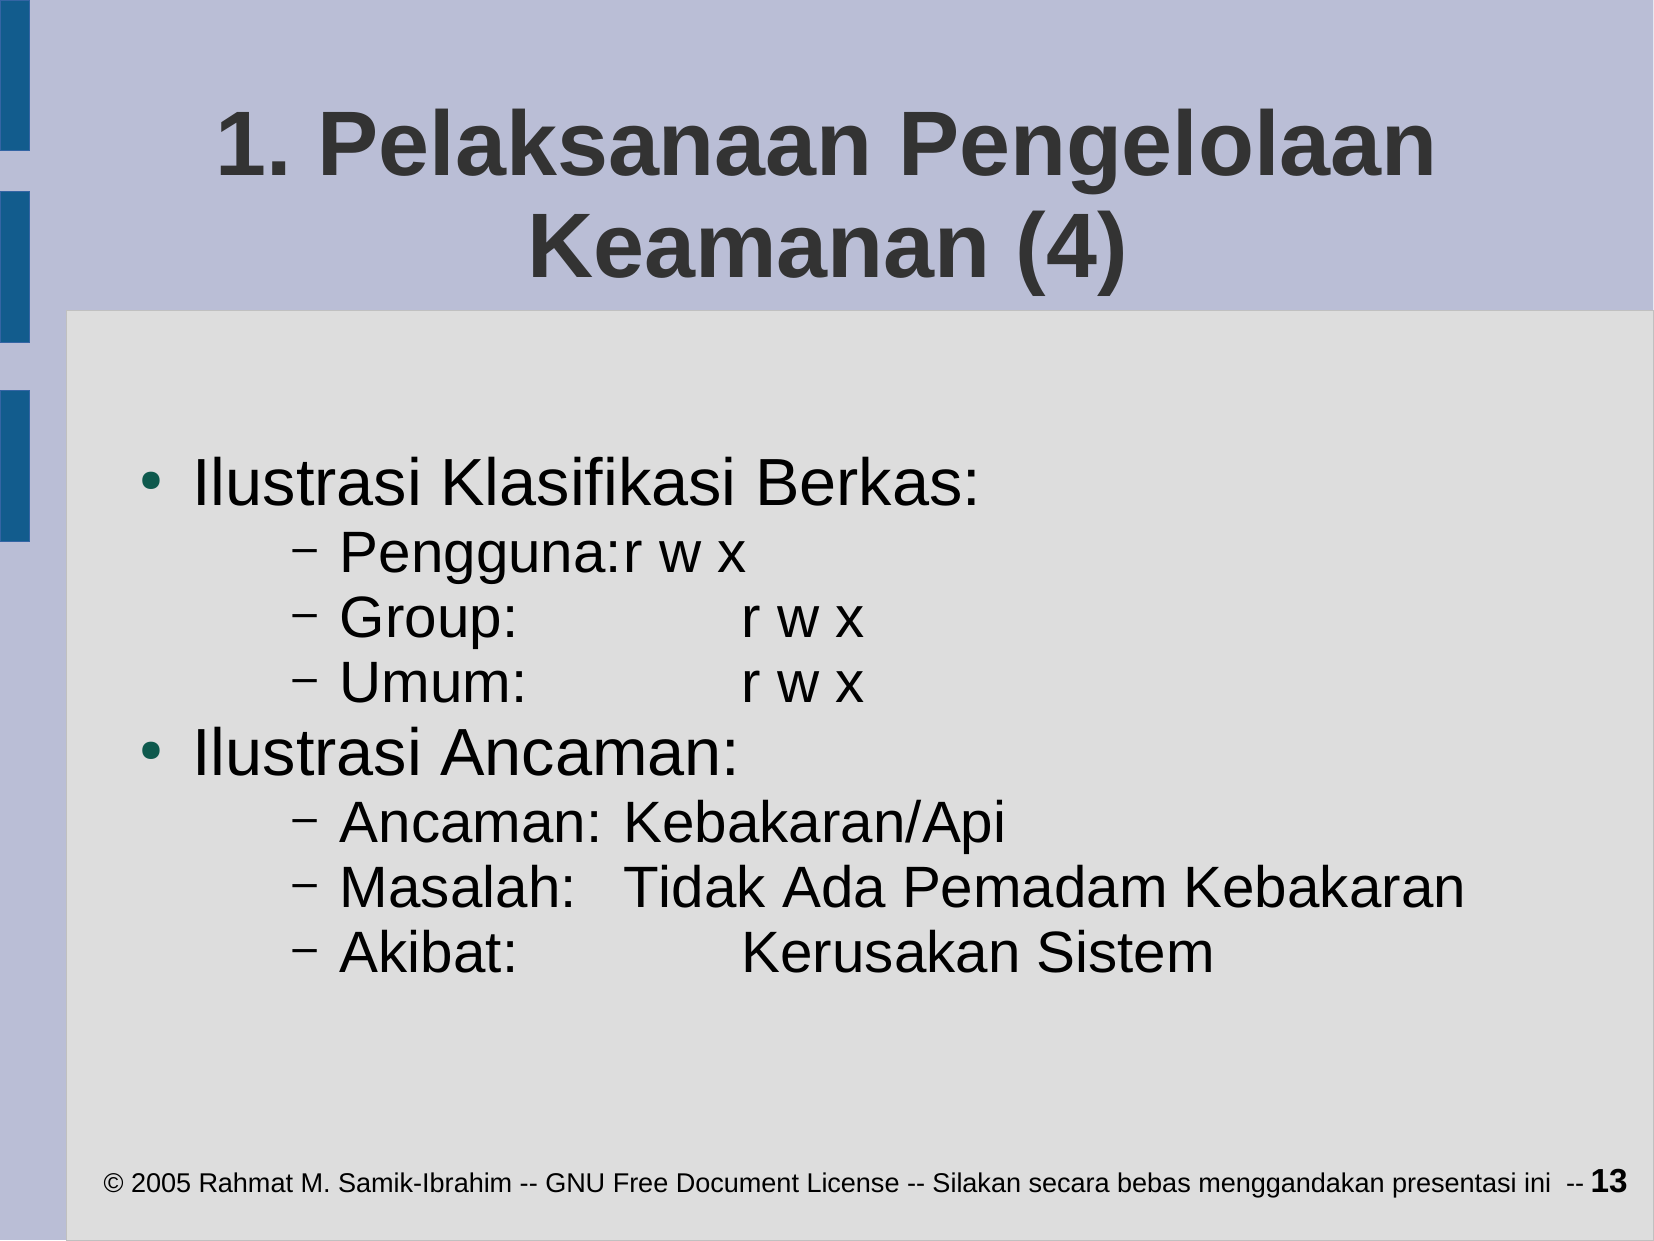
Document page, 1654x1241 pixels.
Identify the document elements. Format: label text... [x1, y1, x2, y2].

list Ilustrasi Klasifikasi Berkas: Pengguna: r w x Group: r w x Umum: r w x Ilustrasi Ancaman: Ancaman: Kebakaran/Api Masalah: Tidak Ada Pemadam Kebakaran Akibat: Kerusakan Sistem [103, 445, 1516, 1079]
title 1. Pelaksanaan Pengelolaan Keamanan (4) [121, 91, 1534, 299]
